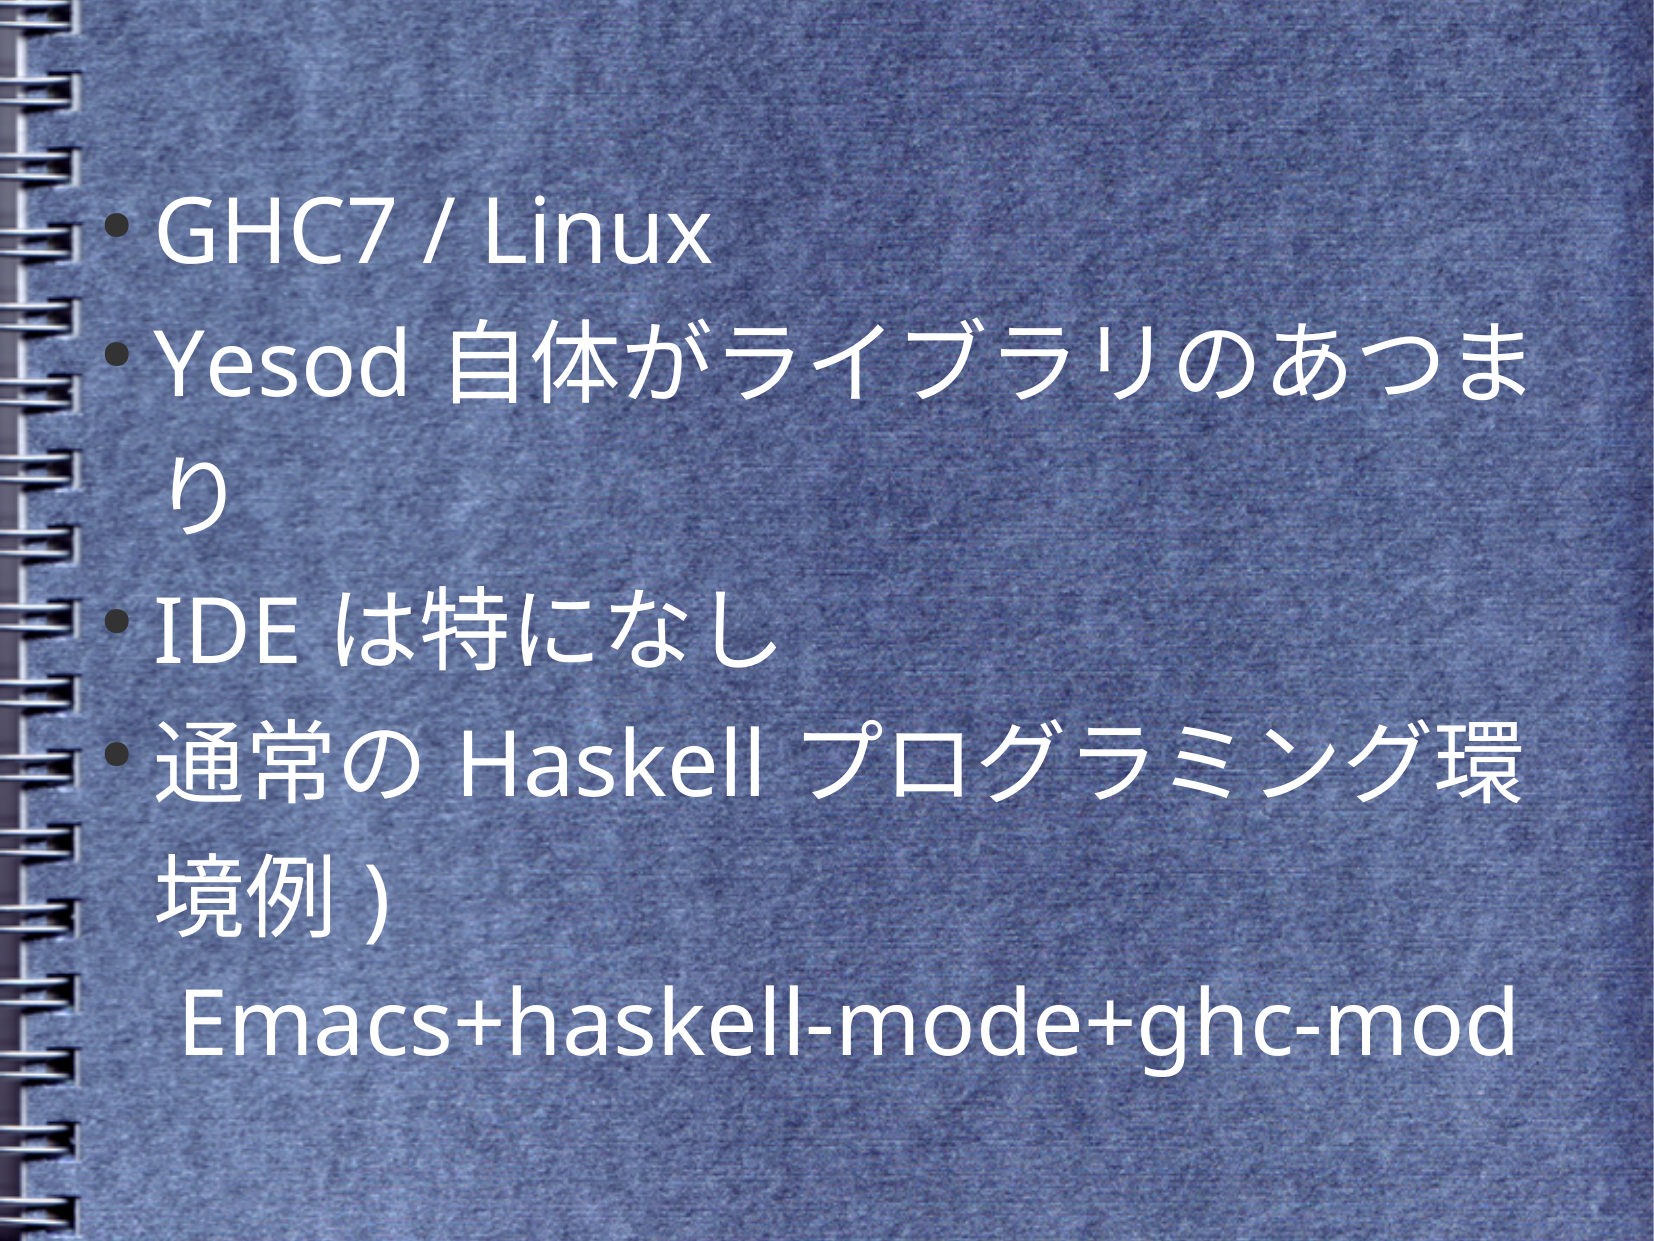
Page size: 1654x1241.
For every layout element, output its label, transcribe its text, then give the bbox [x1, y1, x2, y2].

picture [0, 0, 1654, 1241]
list GHC7 / Linux Yesod自体がライブラリのあつまり IDEは特になし 通常のHaskellプログラミング環境例) Emacs+haskell-mode+ghc-mod [82, 165, 1571, 1120]
